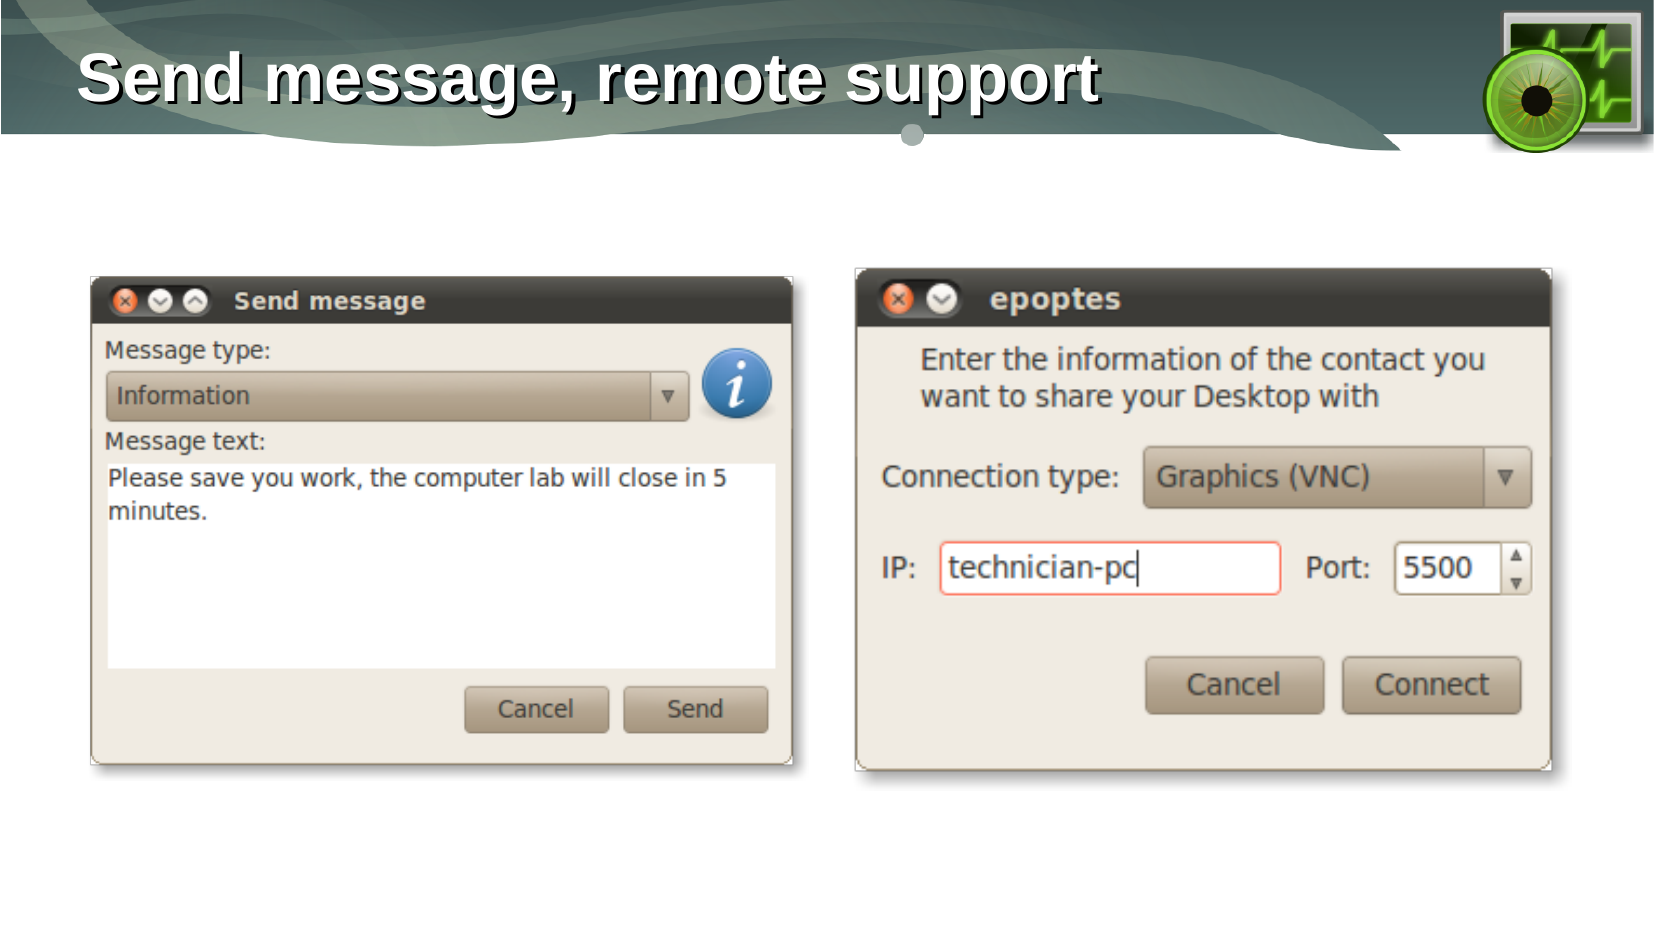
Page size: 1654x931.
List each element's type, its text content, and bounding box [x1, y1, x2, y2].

title Send message, remote support [76, 0, 1565, 156]
picture [0, 0, 1654, 931]
